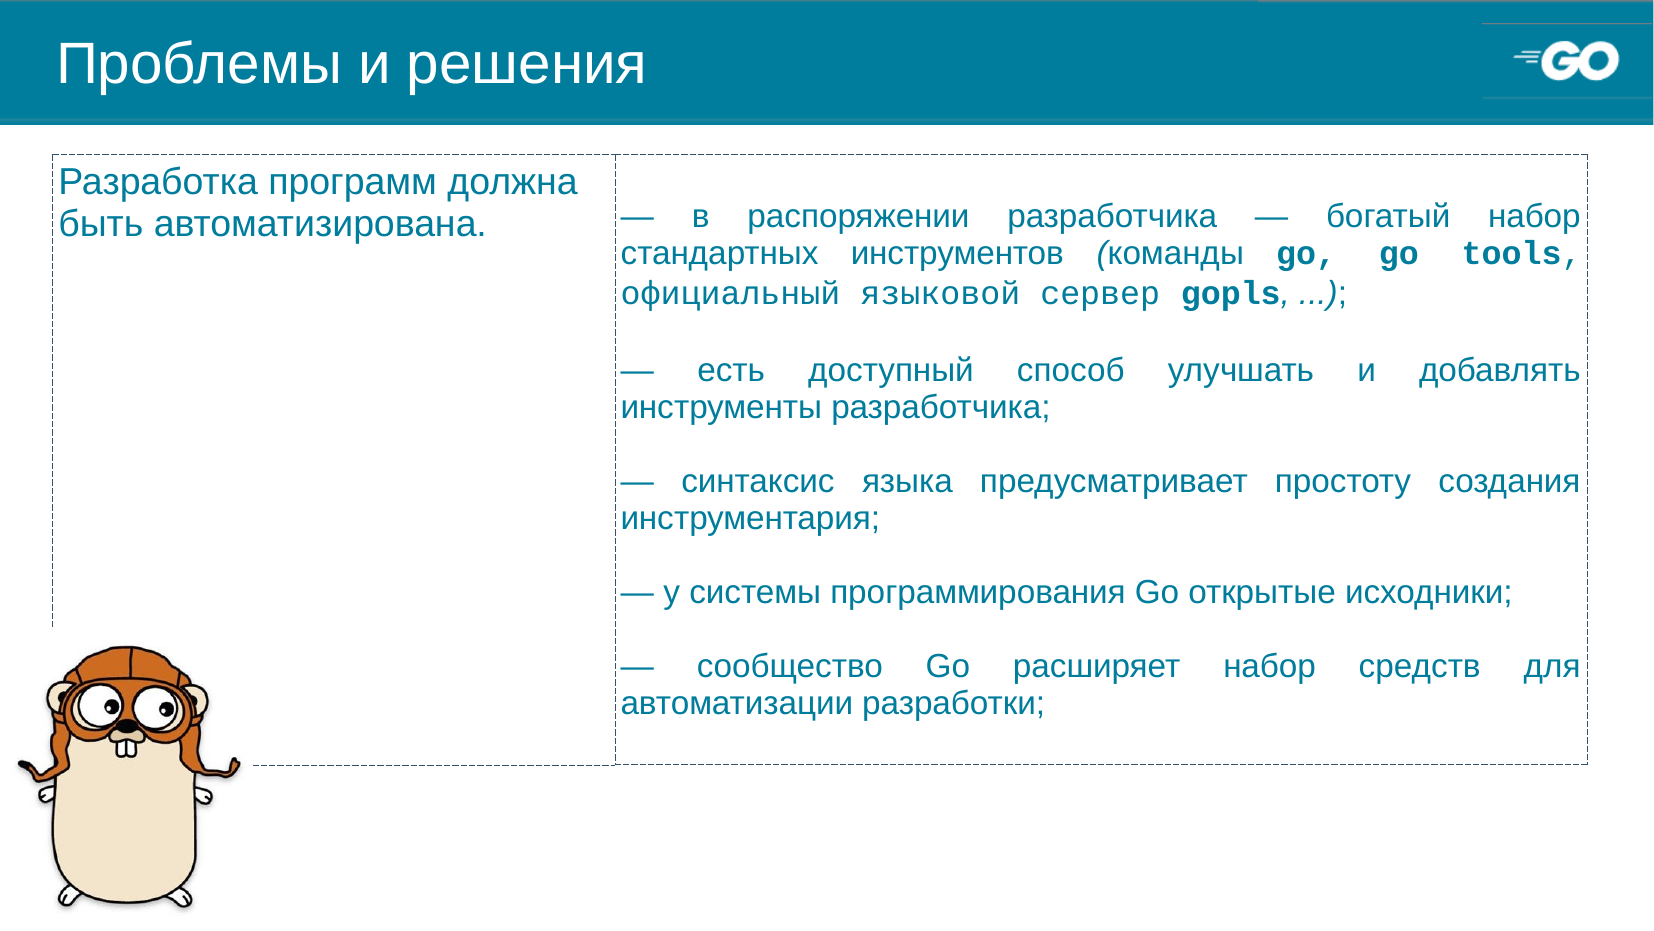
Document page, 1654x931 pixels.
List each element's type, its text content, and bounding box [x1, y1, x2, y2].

table_header Разработка программ должна быть автоматизирована. [52, 155, 615, 765]
picture [1542, 41, 1619, 81]
picture [5, 628, 253, 925]
text_box Проблемы и решения [41, 23, 1495, 104]
table_header — в распоряжении разработчика — богатый набор стандартных инструментов (команды go, go tools, официальный языковой сервер gopls, ...); — есть доступный способ улучшать и добавлять инструменты разработчика; — синтаксис языка предусматривает простоту создания инструментария; — у системы программирования Go открытые исходники; — сообщество Go расширяет набор средств для автоматизации разработки; [615, 155, 1588, 765]
